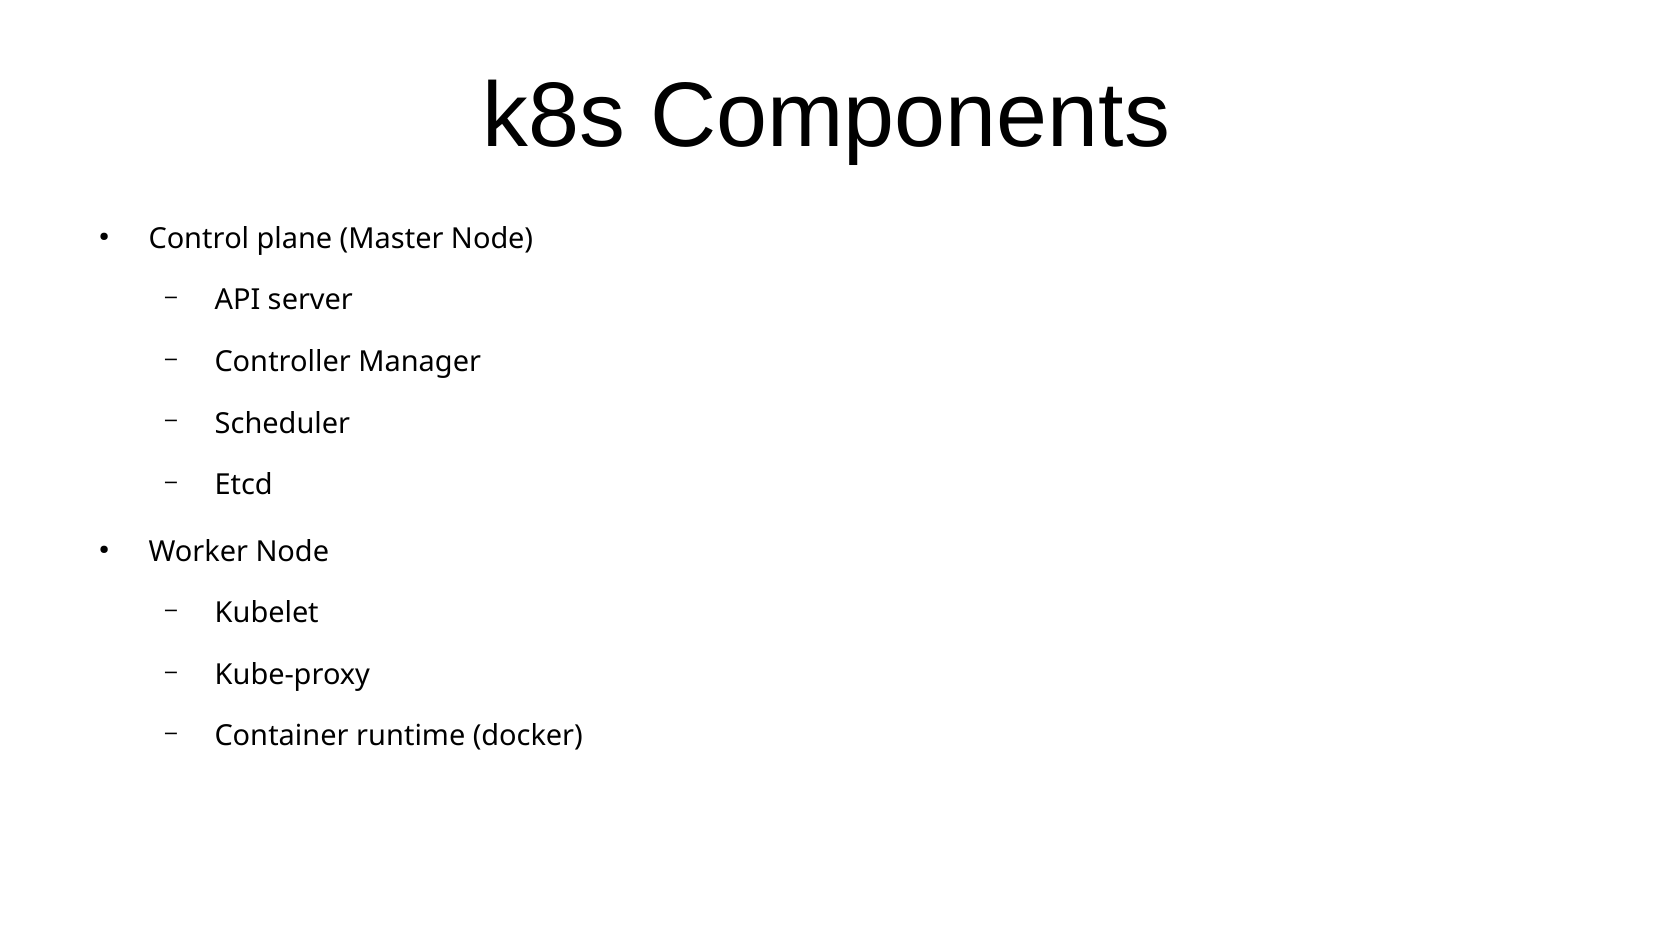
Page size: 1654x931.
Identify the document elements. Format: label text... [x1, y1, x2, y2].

list Control plane (Master Node) API server Controller Manager Scheduler Etcd Worker Node Kubelet Kube-proxy Container runtime (docker) [82, 217, 1571, 758]
title k8s Components [82, 37, 1571, 193]
